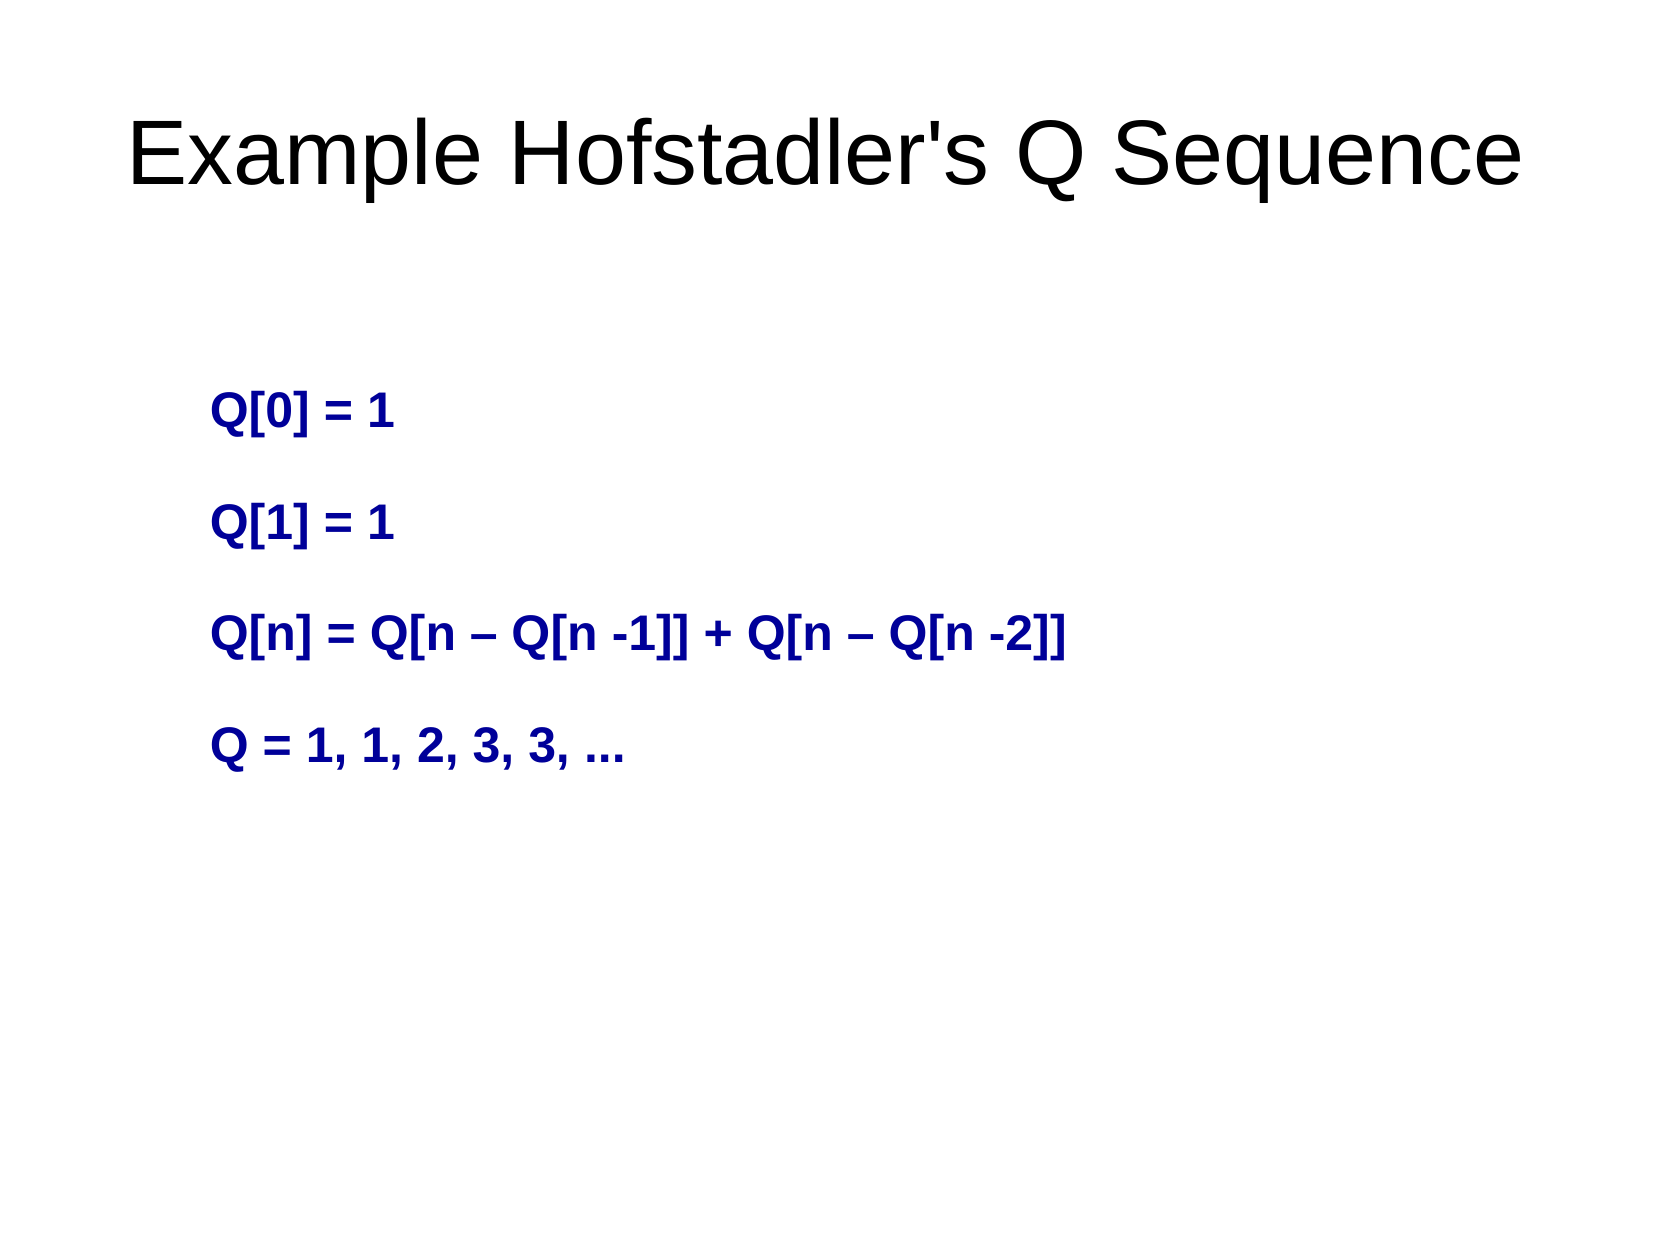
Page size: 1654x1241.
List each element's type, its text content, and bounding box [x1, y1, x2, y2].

title Example Hofstadler's Q Sequence [82, 49, 1571, 257]
text_box Q[0] = 1 Q[1] = 1 Q[n] = Q[n – Q[n -1]] + Q[n – Q[n -2]] Q = 1, 1, 2, 3, 3, ... [195, 375, 1083, 784]
